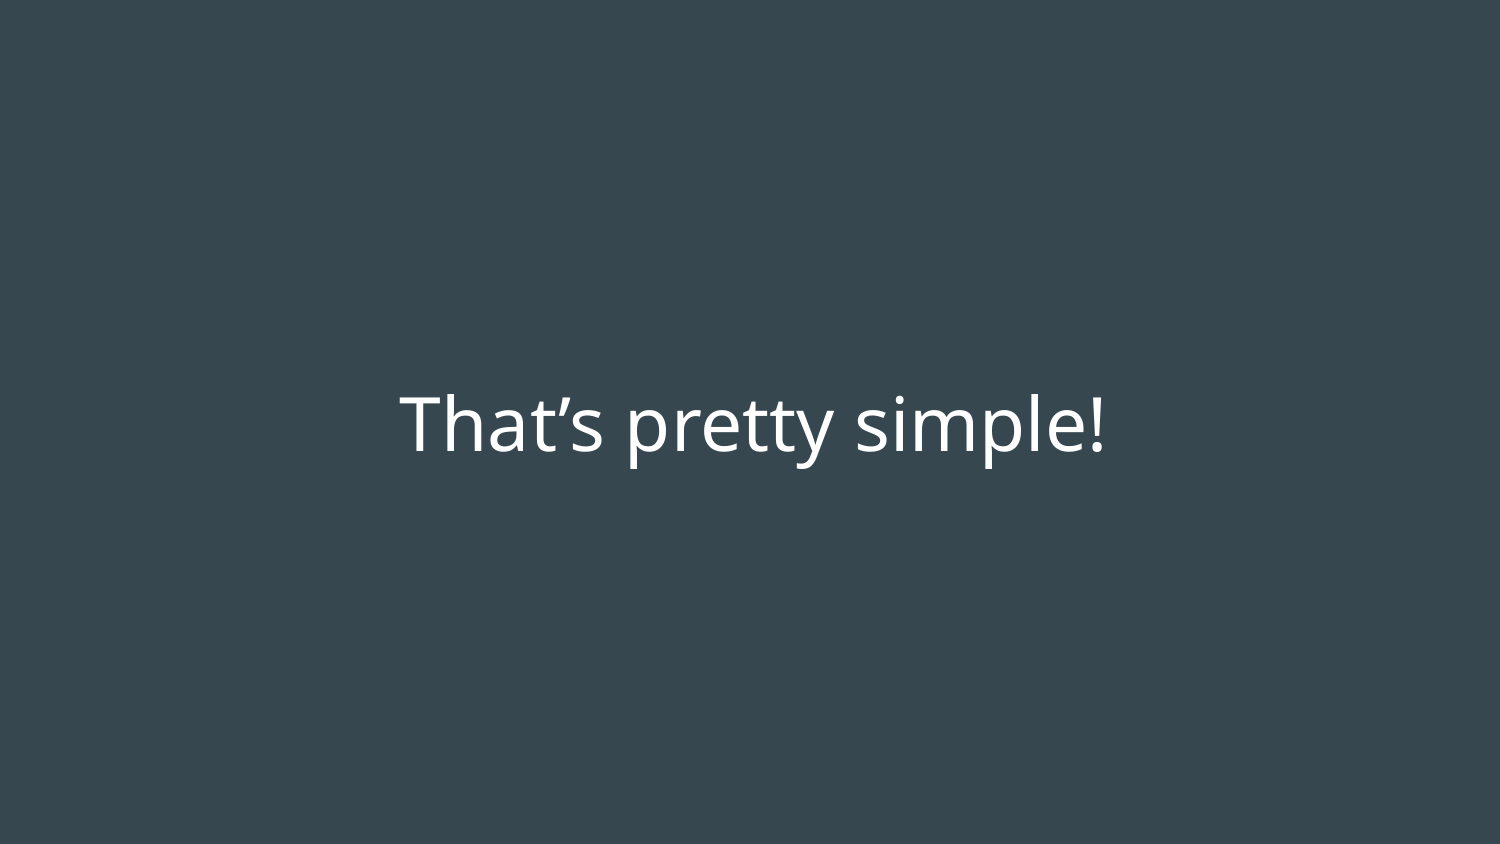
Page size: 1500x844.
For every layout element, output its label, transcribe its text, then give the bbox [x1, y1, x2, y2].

title That’s pretty simple! [110, 351, 1399, 493]
